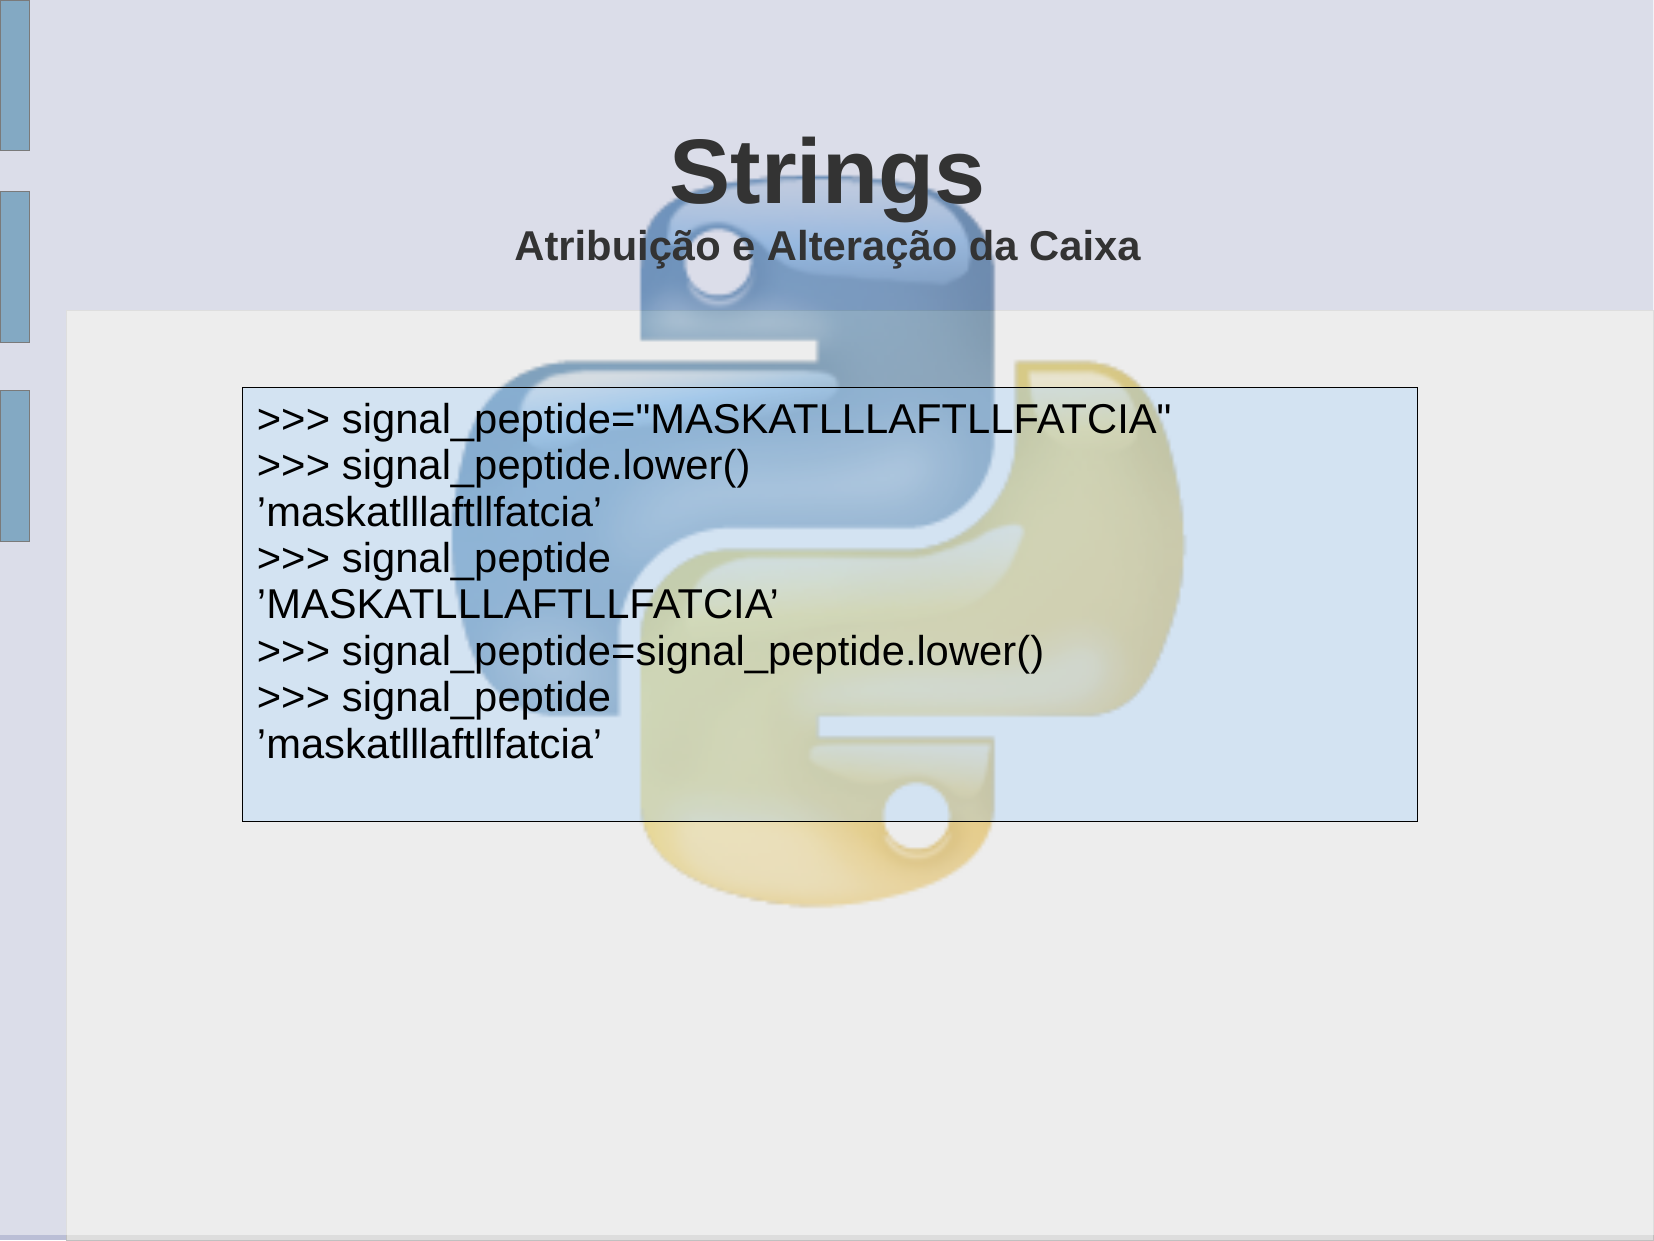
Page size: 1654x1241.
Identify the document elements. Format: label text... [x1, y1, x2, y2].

picture [0, 0, 1654, 1235]
title Strings Atribuição e Alteração da Caixa [121, 91, 1534, 299]
text_box >>> signal_peptide="MASKATLLLAFTLLFATCIA" >>> signal_peptide.lower() ’maskatlllaftllfatcia’ >>> signal_peptide ’MASKATLLLAFTLLFATCIA’ >>> signal_peptide=signal_peptide.lower() >>> signal_peptide ’maskatlllaftllfatcia’ [242, 387, 1418, 822]
